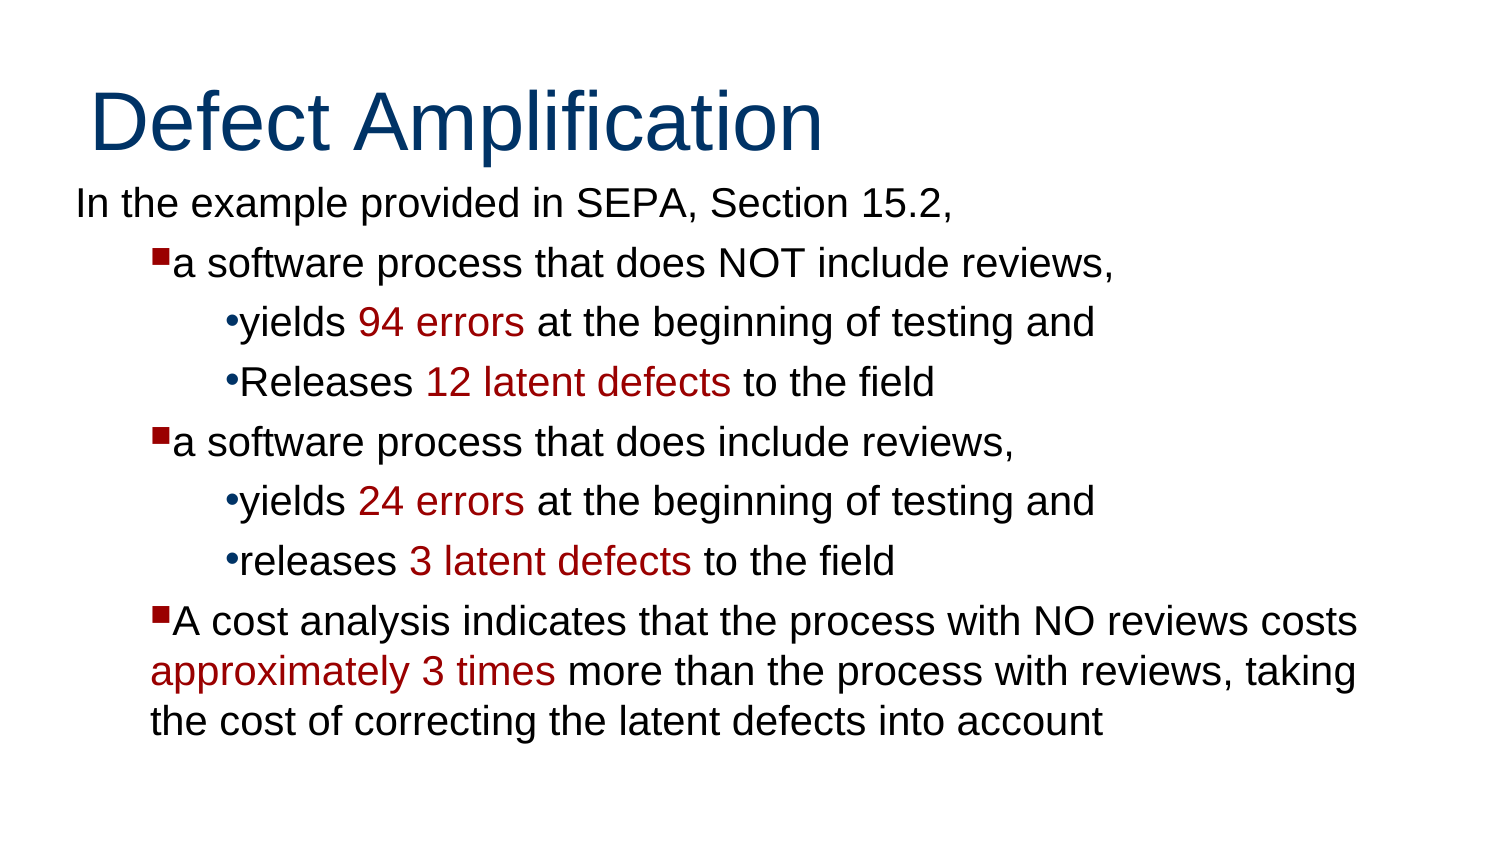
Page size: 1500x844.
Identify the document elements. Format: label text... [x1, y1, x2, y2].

title Defect Amplification [75, 33, 1425, 175]
subtitle In the example provided in SEPA, Section 15.2, a software process that does NOT include reviews, yields 94 errors at the beginning of testing and Releases 12 latent defects to the field a software process that does include reviews, yields 24 errors at the beginning of testing and releases 3 latent defects to the field A cost analysis indicates that the process with NO reviews costs approximately 3 times more than the process with reviews, taking the cost of correcting the latent defects into account [75, 175, 1425, 745]
